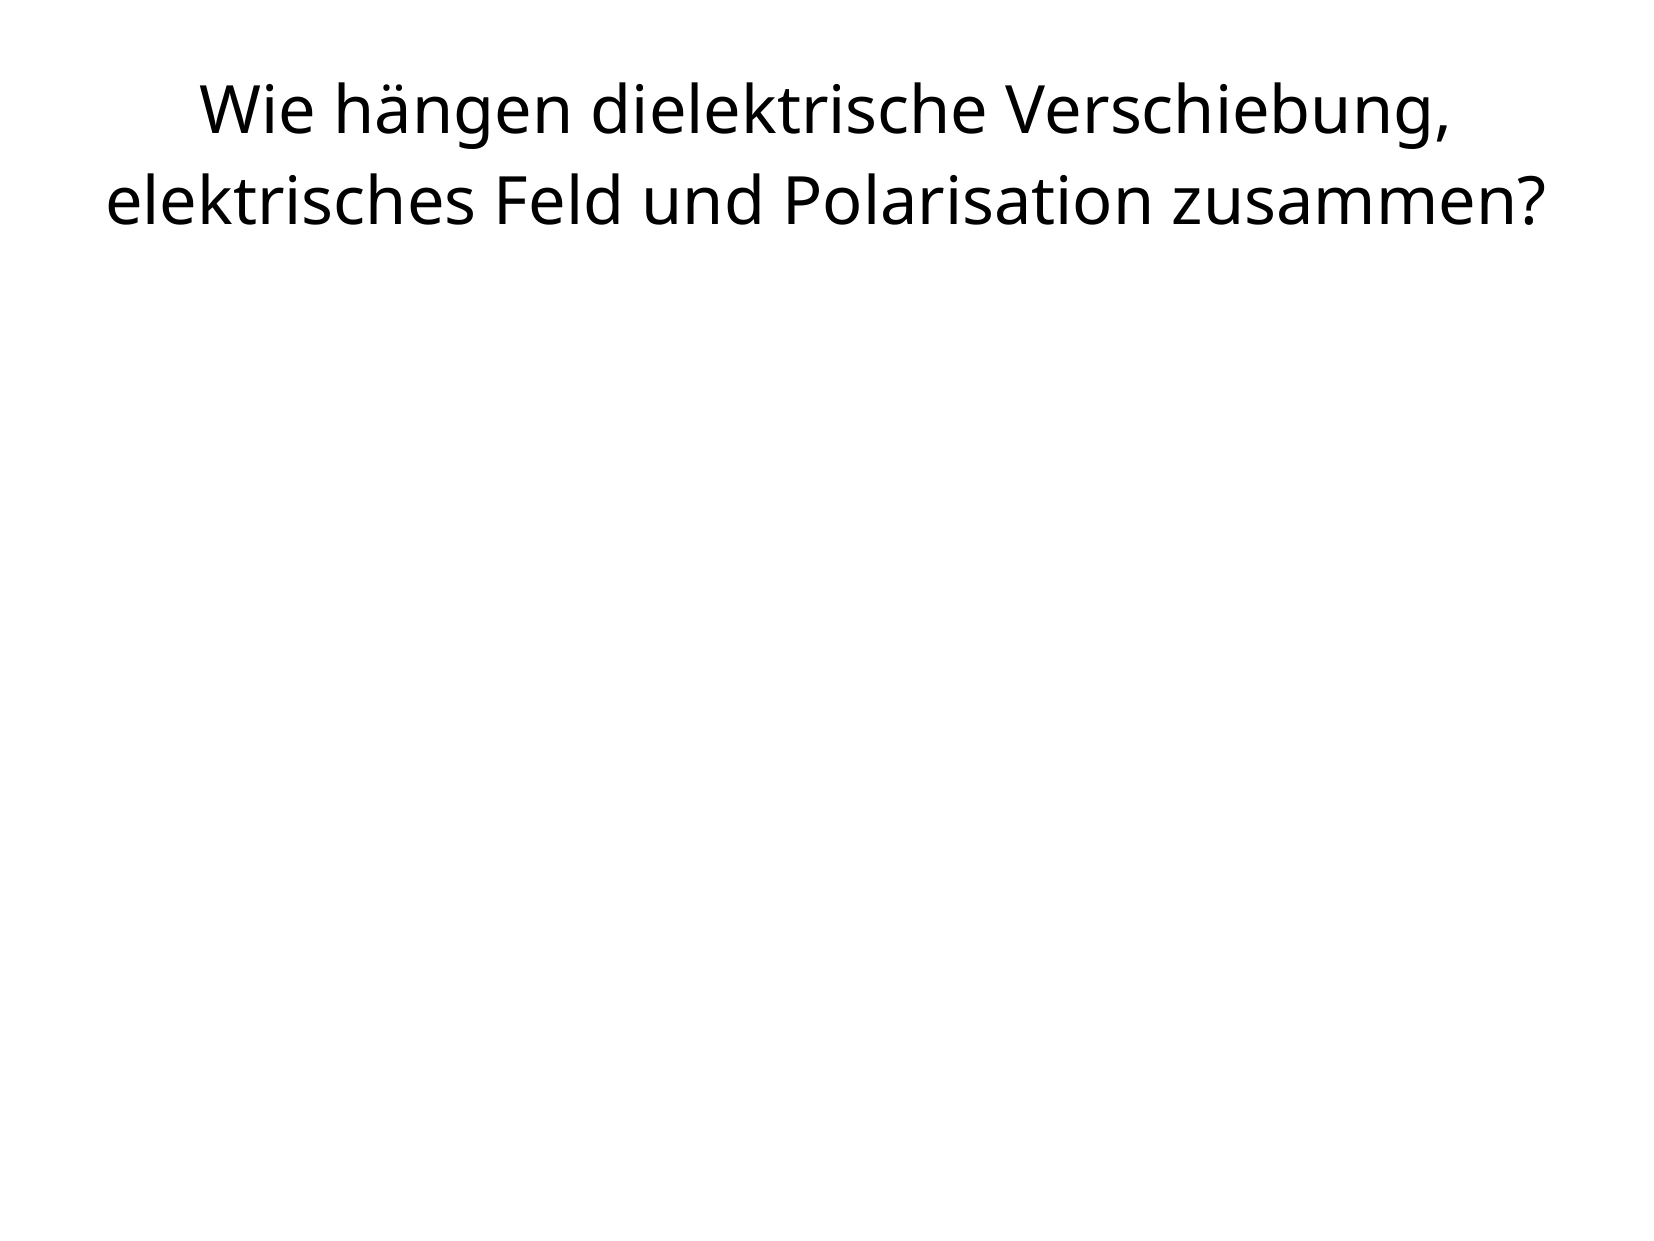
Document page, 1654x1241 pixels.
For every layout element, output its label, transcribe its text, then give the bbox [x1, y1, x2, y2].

title Wie hängen dielektrische Verschiebung, elektrisches Feld und Polarisation zusammen? [82, 49, 1571, 257]
